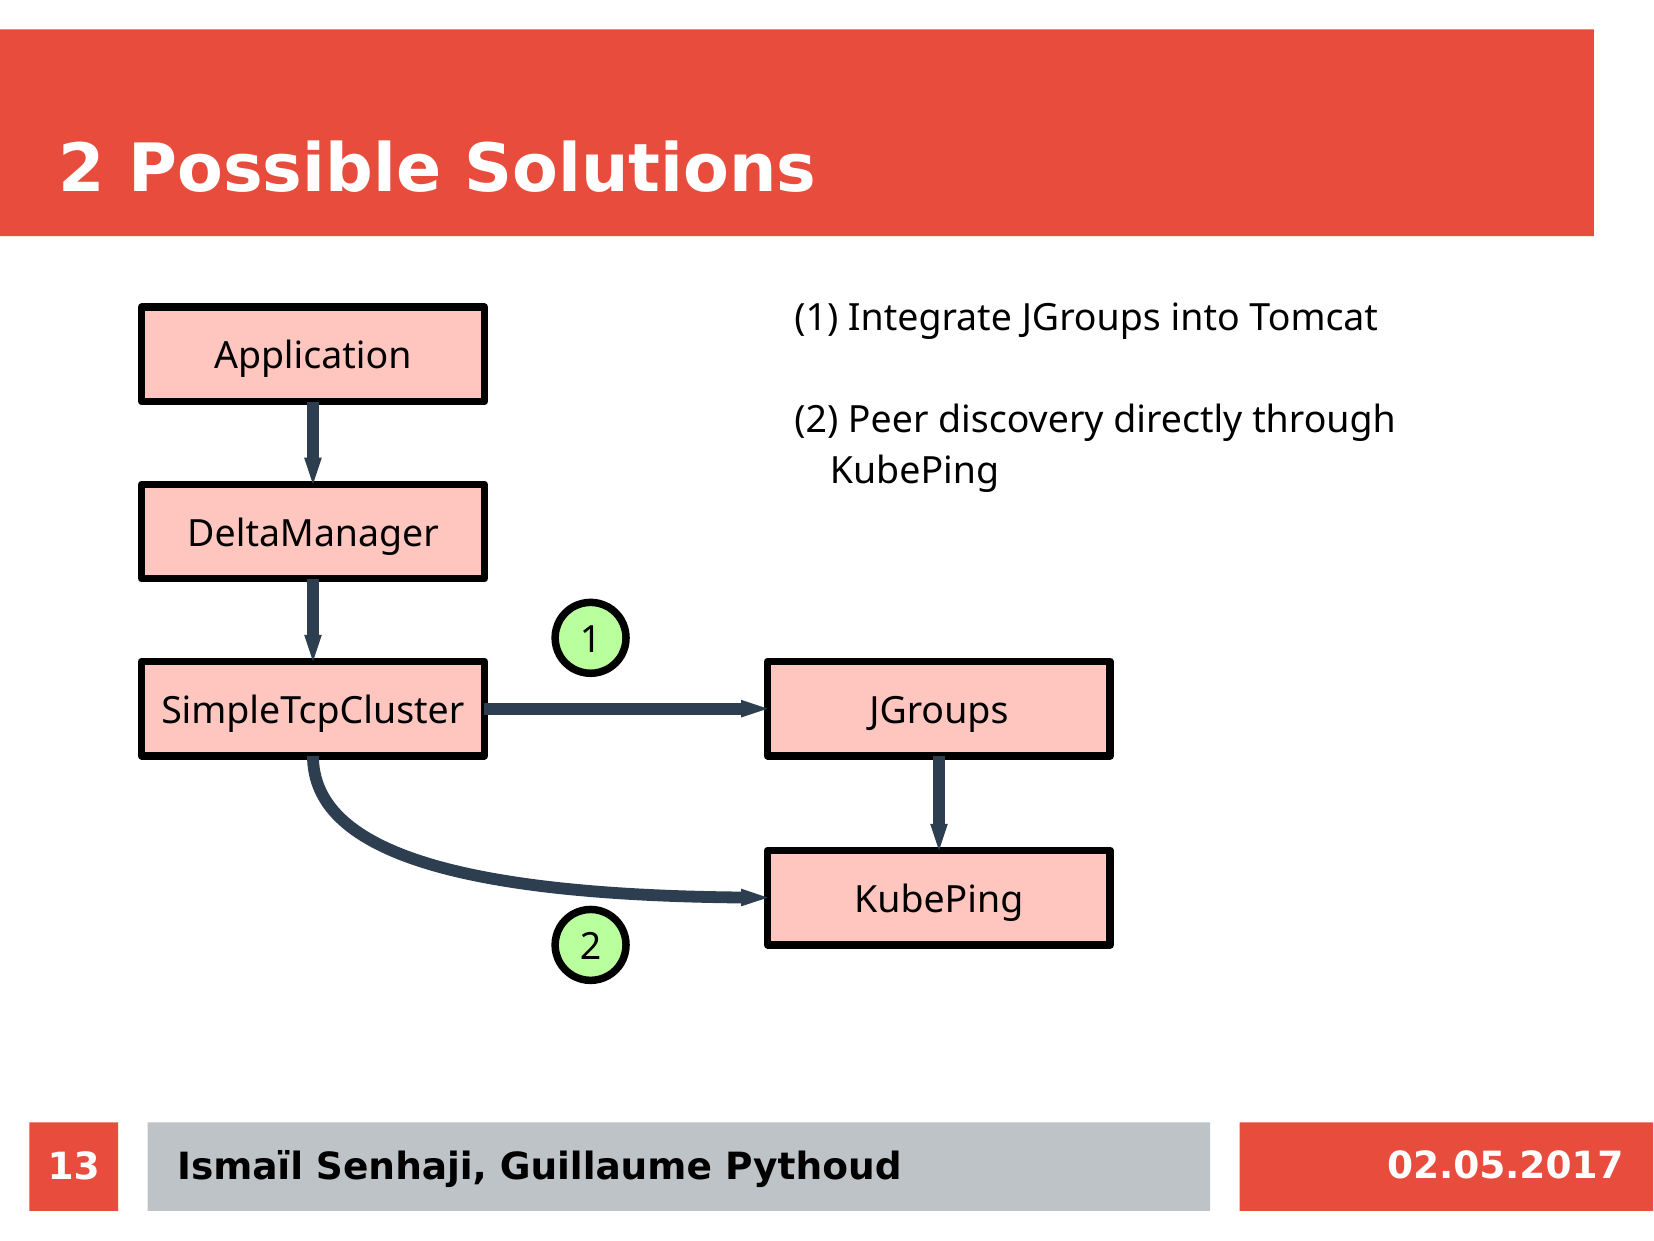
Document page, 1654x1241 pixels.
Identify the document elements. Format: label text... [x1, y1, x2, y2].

title 2 Possible Solutions [58, 59, 1594, 207]
text_box JGroups [767, 661, 1111, 756]
text_box DeltaManager [141, 484, 485, 579]
text_box Integrate JGroups into Tomcat Peer discovery directly through KubePing [779, 283, 1524, 473]
text_box Application [141, 307, 485, 402]
text_box 2 [555, 909, 627, 981]
text_box 1 [555, 602, 627, 674]
text_box KubePing [767, 850, 1111, 945]
text_box SimpleTcpCluster [141, 661, 485, 756]
